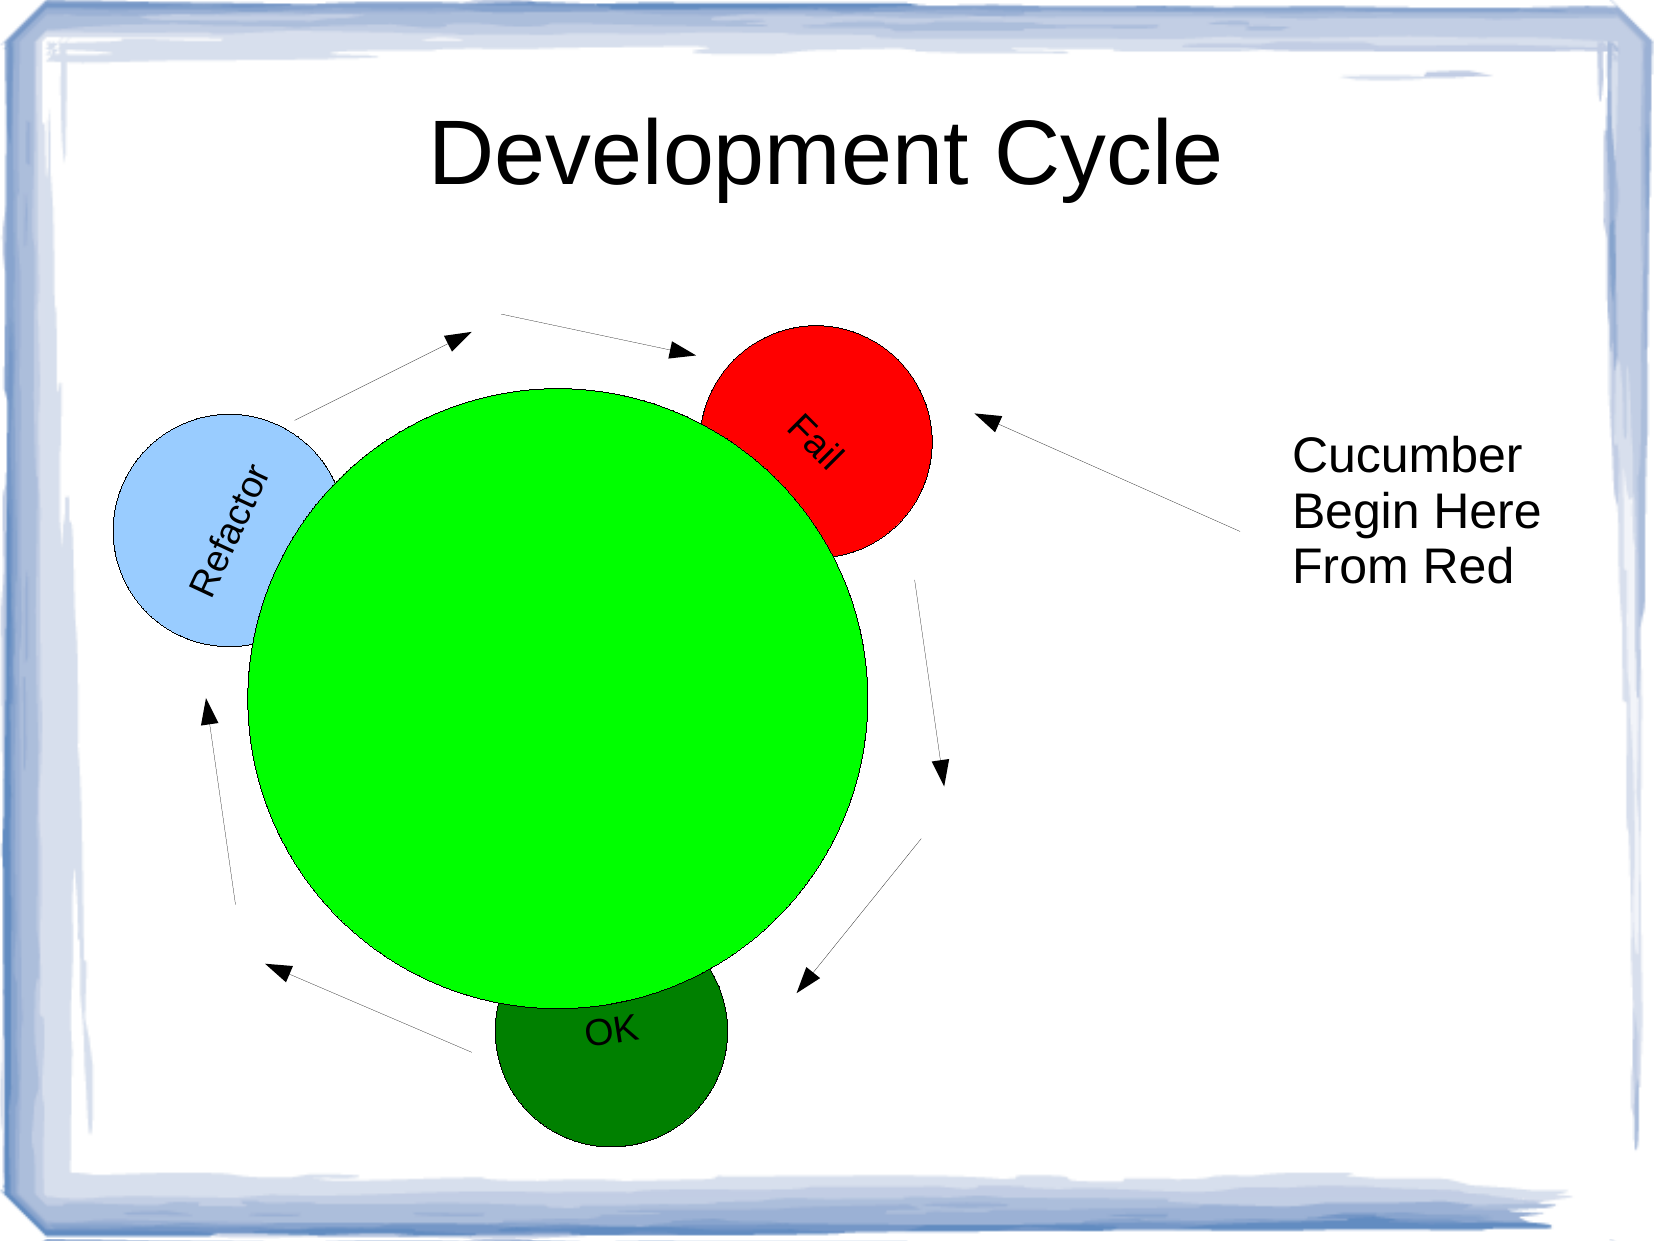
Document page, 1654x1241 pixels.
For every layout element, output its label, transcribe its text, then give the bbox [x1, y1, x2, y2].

title Development Cycle [82, 49, 1571, 257]
text_box Fail [701, 325, 933, 557]
text_box OK [495, 969, 728, 1147]
picture [0, 0, 1654, 1241]
text_box Refactor [113, 414, 335, 647]
text_box Cucumber Begin Here From Red [1277, 419, 1632, 603]
text_box [247, 388, 868, 1009]
